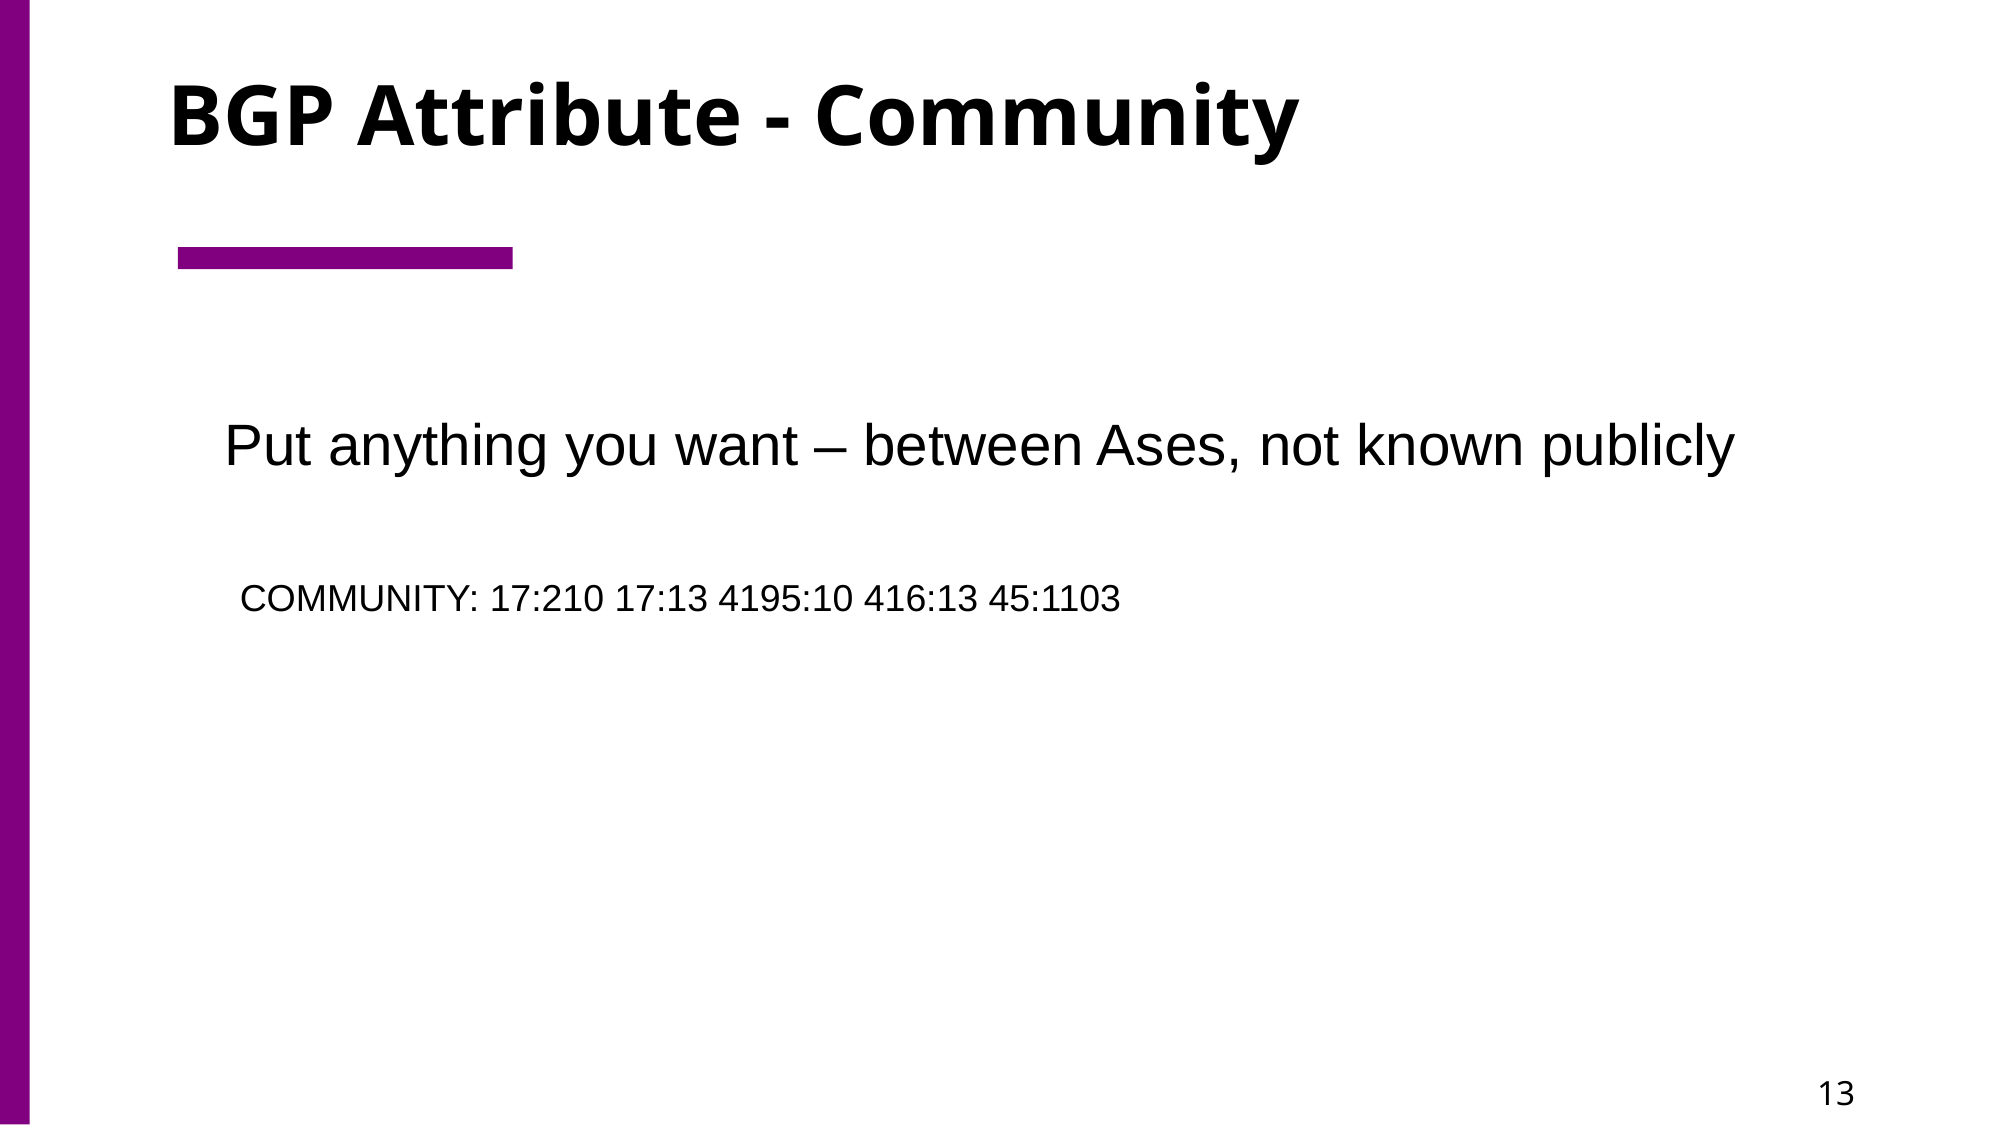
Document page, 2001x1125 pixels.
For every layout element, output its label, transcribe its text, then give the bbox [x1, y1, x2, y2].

text_box Put anything you want – between Ases, not known publicly [210, 404, 1753, 485]
text_box COMMUNITY: 17:210 17:13 4195:10 416:13 45:1103 [225, 570, 1591, 738]
title BGP Attribute - Community [116, 39, 1591, 185]
